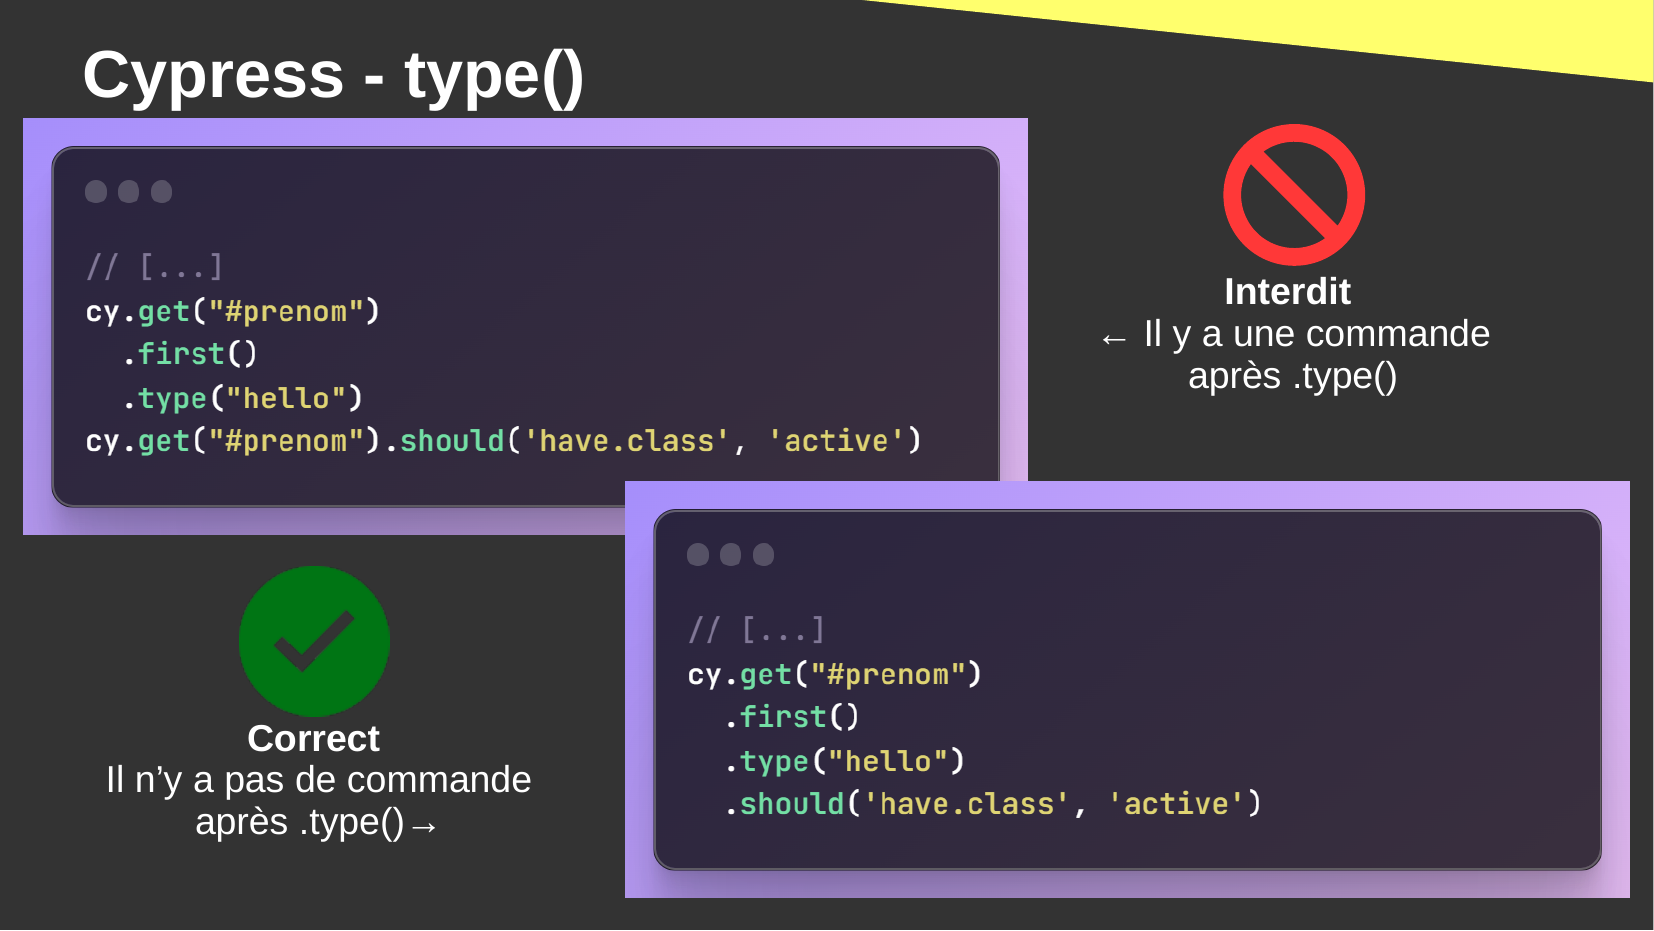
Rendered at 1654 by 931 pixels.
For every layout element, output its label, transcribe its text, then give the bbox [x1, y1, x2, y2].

text_box Correct Il n’y a pas de commande après .type()→ [23, 709, 615, 851]
text_box [1223, 124, 1366, 263]
title Cypress - type() [82, 37, 799, 114]
text_box Interdit ← Il y a une commande après .type() [1039, 263, 1548, 405]
text_box [862, 0, 1654, 83]
picture [239, 566, 390, 709]
picture [23, 118, 1630, 898]
